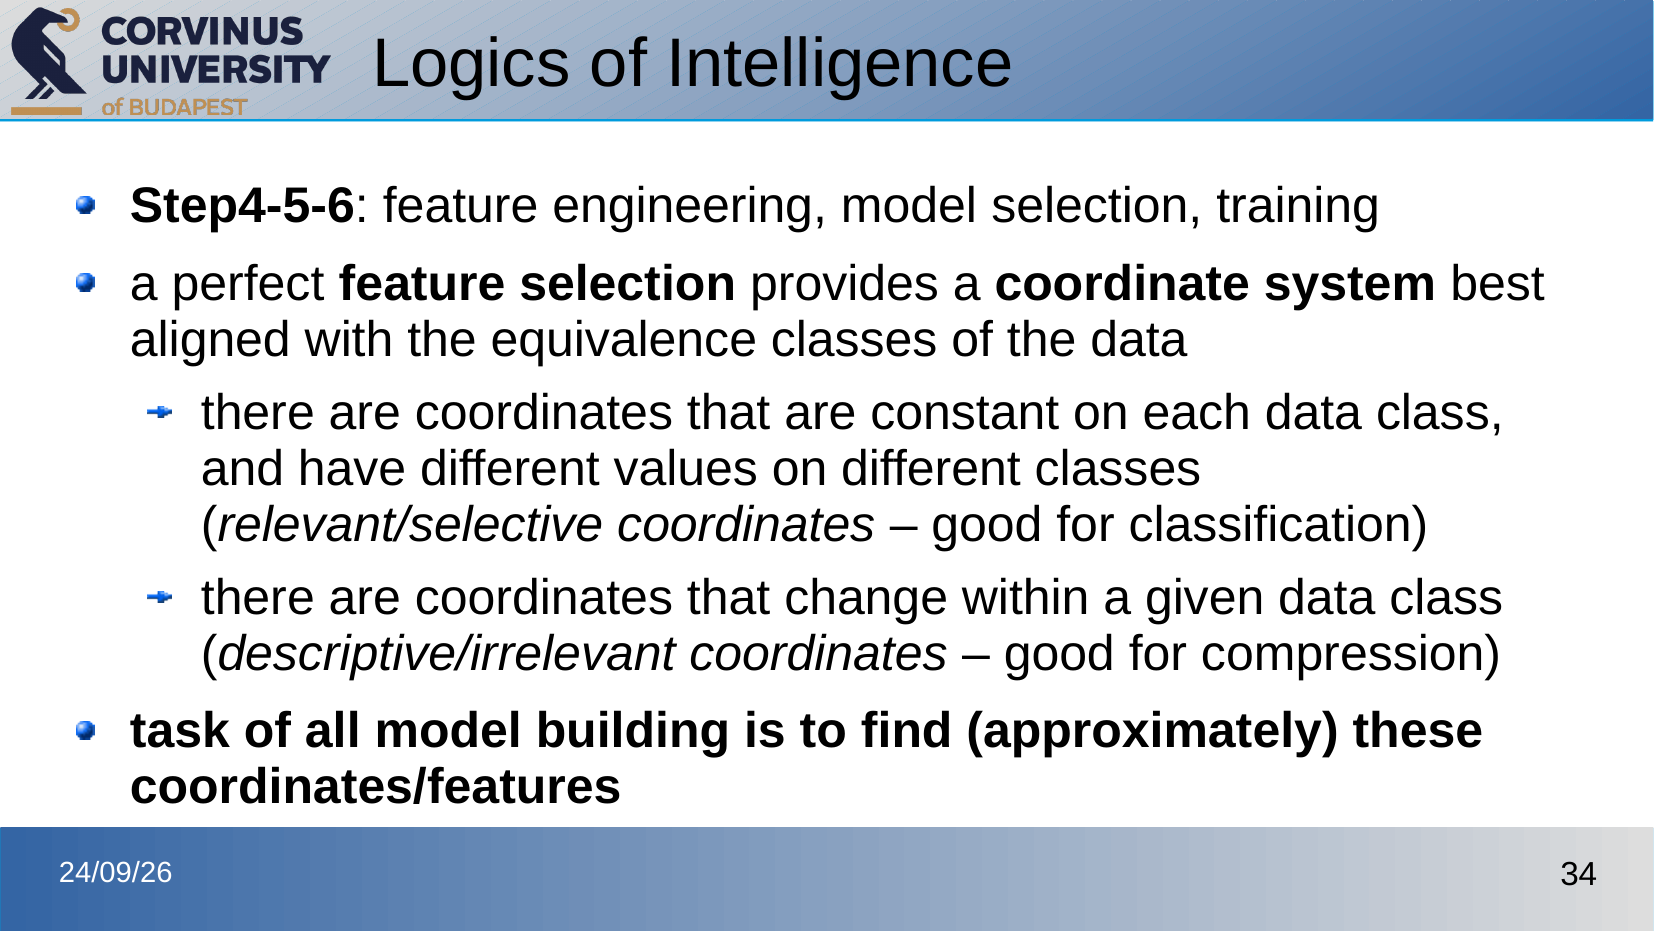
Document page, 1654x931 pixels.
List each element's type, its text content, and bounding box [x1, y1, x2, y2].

list Step4-5-6: feature engineering, model selection, training a perfect feature selection provides a coordinate system best aligned with the equivalence classes of the data there are coordinates that are constant on each data class, and have different values on different classes (relevant/selective coordinates – good for classification) there are coordinates that change within a given data class (descriptive/irrelevant coordinates – good for compression) task of all model building is to find (approximately) these coordinates/features [59, 177, 1595, 768]
picture [11, 7, 331, 115]
title Logics of Intelligence [372, 23, 1625, 103]
